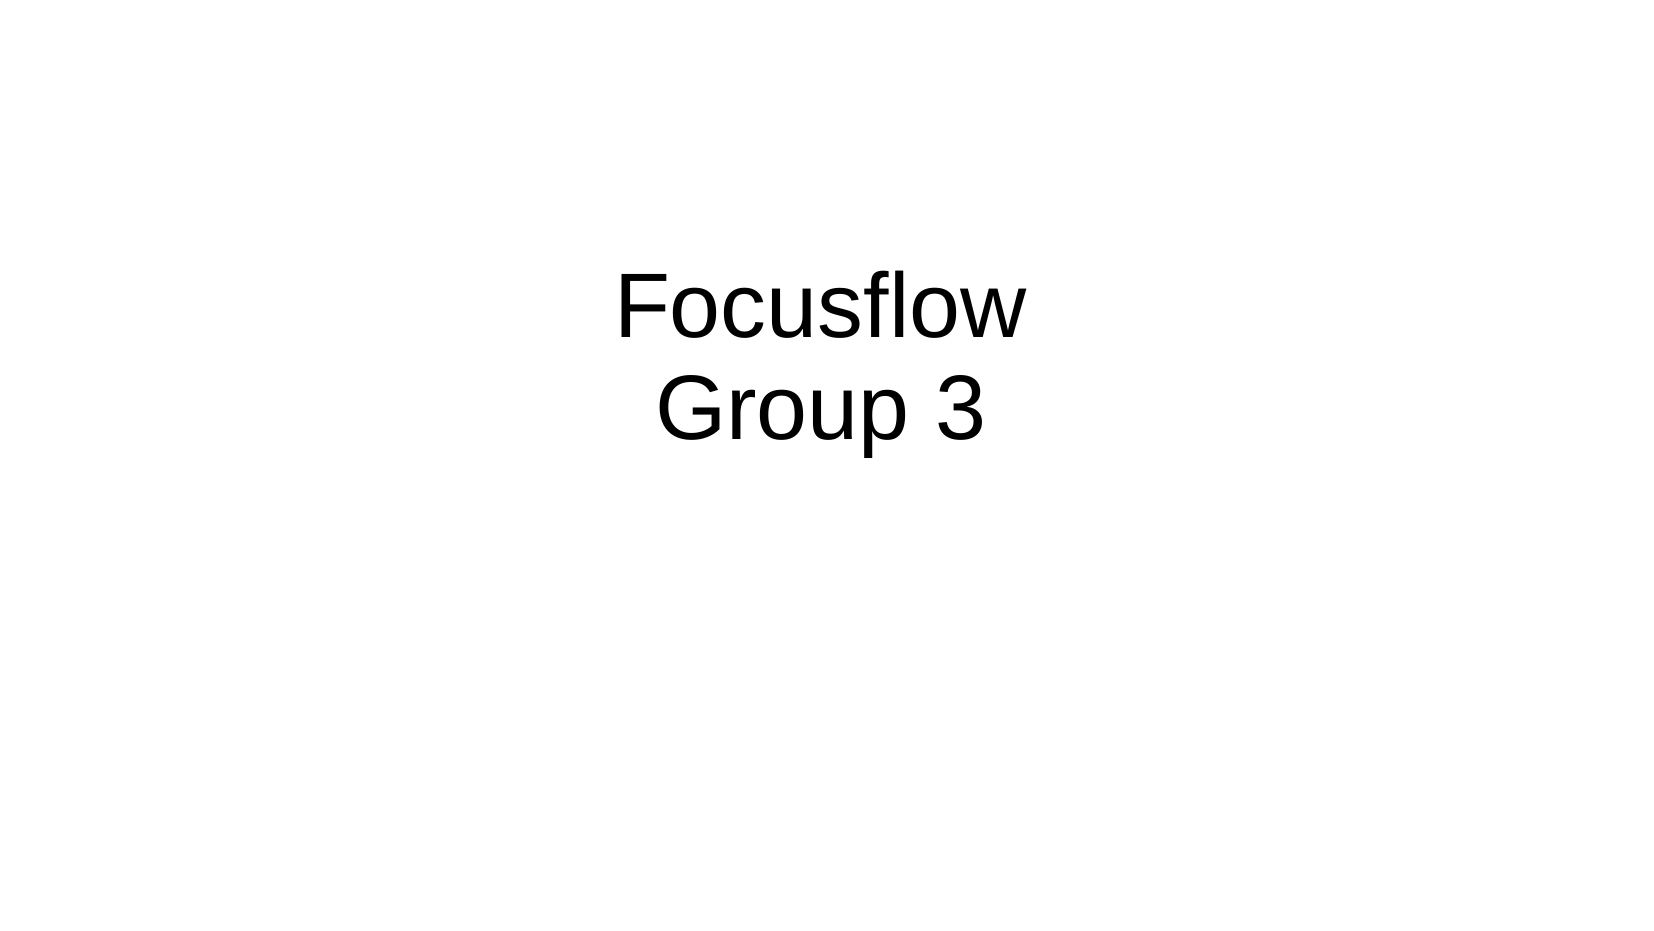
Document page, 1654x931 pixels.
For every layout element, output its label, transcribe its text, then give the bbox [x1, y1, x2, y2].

title Focusflow Group 3 [76, 254, 1565, 460]
